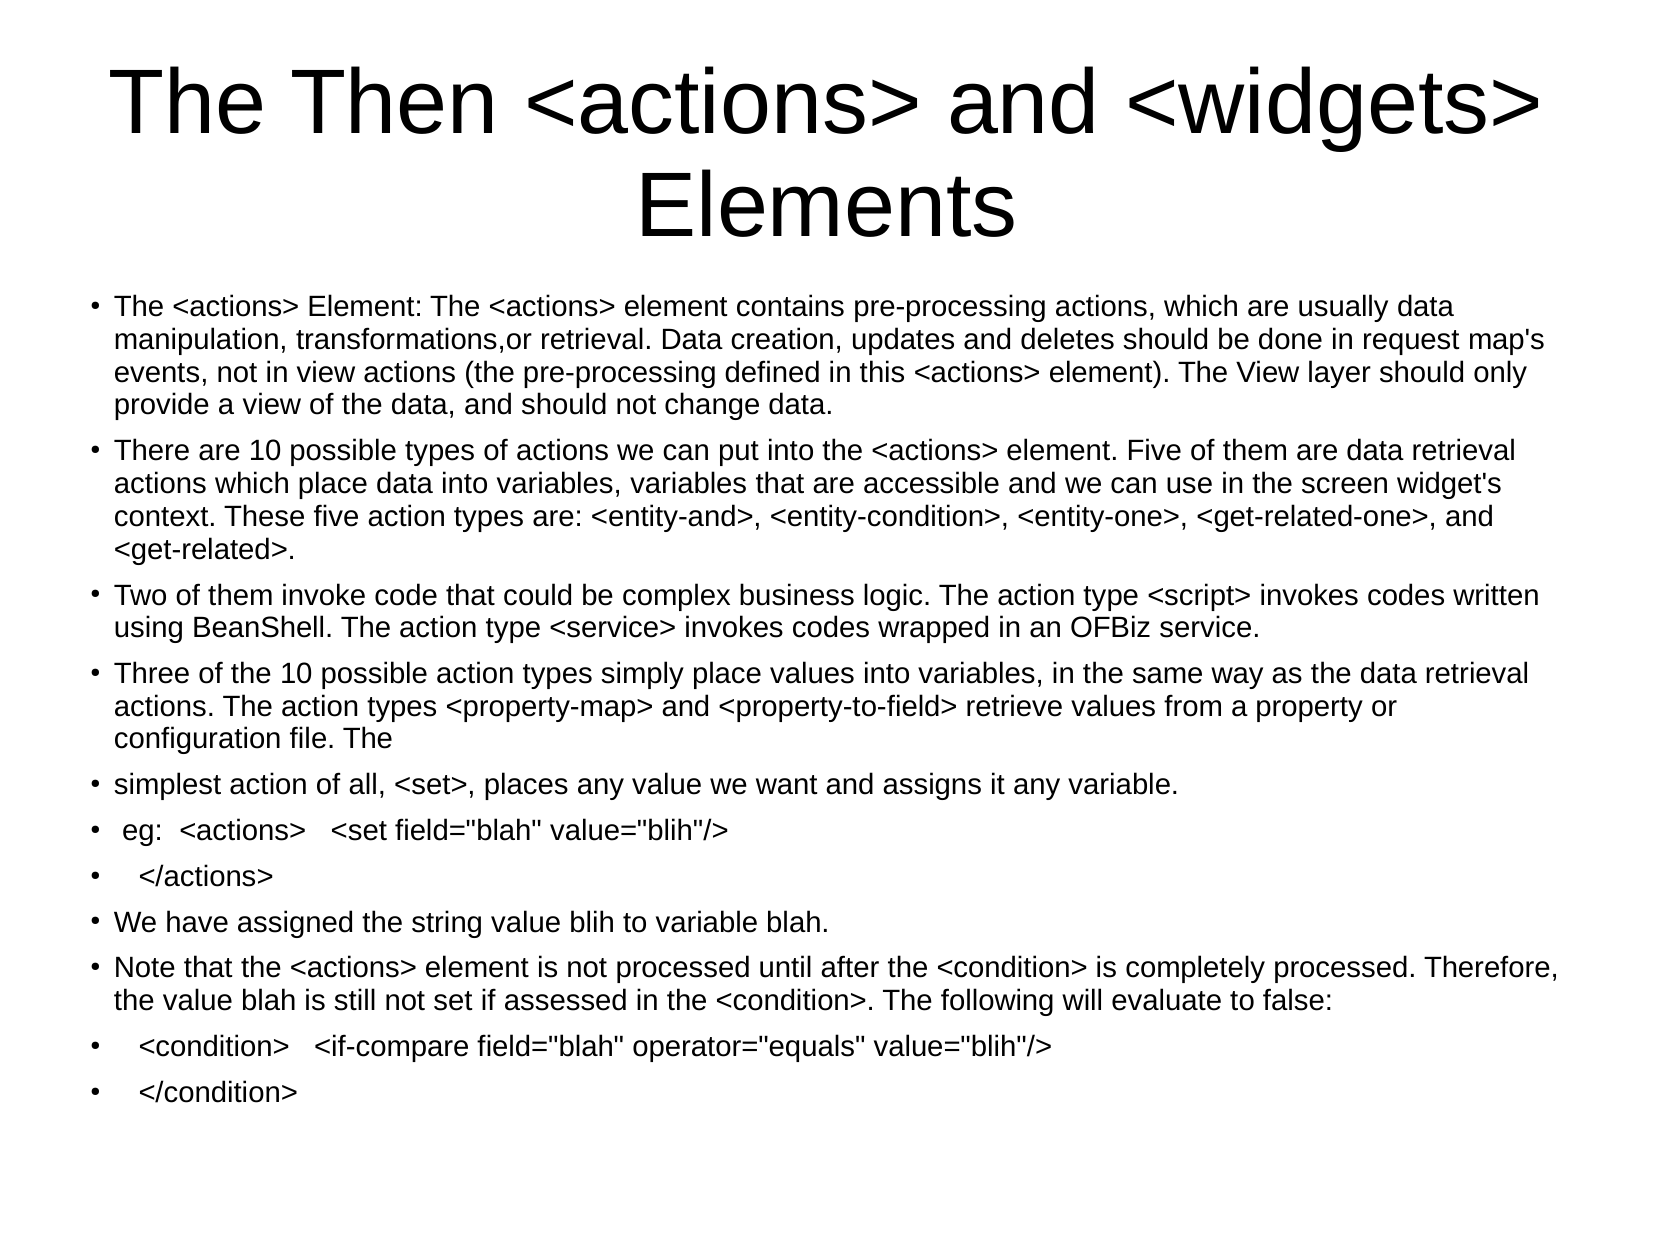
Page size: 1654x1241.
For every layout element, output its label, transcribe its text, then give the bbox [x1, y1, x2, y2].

list The <actions> Element: The <actions> element contains pre-processing actions, which are usually data manipulation, transformations,or retrieval. Data creation, updates and deletes should be done in request map's events, not in view actions (the pre-processing defined in this <actions> element). The View layer should only provide a view of the data, and should not change data. There are 10 possible types of actions we can put into the <actions> element. Five of them are data retrieval actions which place data into variables, variables that are accessible and we can use in the screen widget's context. These five action types are: <entity-and>, <entity-condition>, <entity-one>, <get-related-one>, and <get-related>. Two of them invoke code that could be complex business logic. The action type <script> invokes codes written using BeanShell. The action type <service> invokes codes wrapped in an OFBiz service. Three of the 10 possible action types simply place values into variables, in the same way as the data retrieval actions. The action types <property-map> and <property-to-field> retrieve values from a property or configuration file. The simplest action of all, <set>, places any value we want and assigns it any variable. eg: <actions> <set field="blah" value="blih"/> </actions> We have assigned the string value blih to variable blah. Note that the <actions> element is not processed until after the <condition> is completely processed. Therefore, the value blah is still not set if assessed in the <condition>. The following will evaluate to false: <condition> <if-compare field="blah" operator="equals" value="blih"/> </condition> [82, 290, 1571, 1109]
title The Then <actions> and <widgets> Elements [82, 39, 1571, 267]
